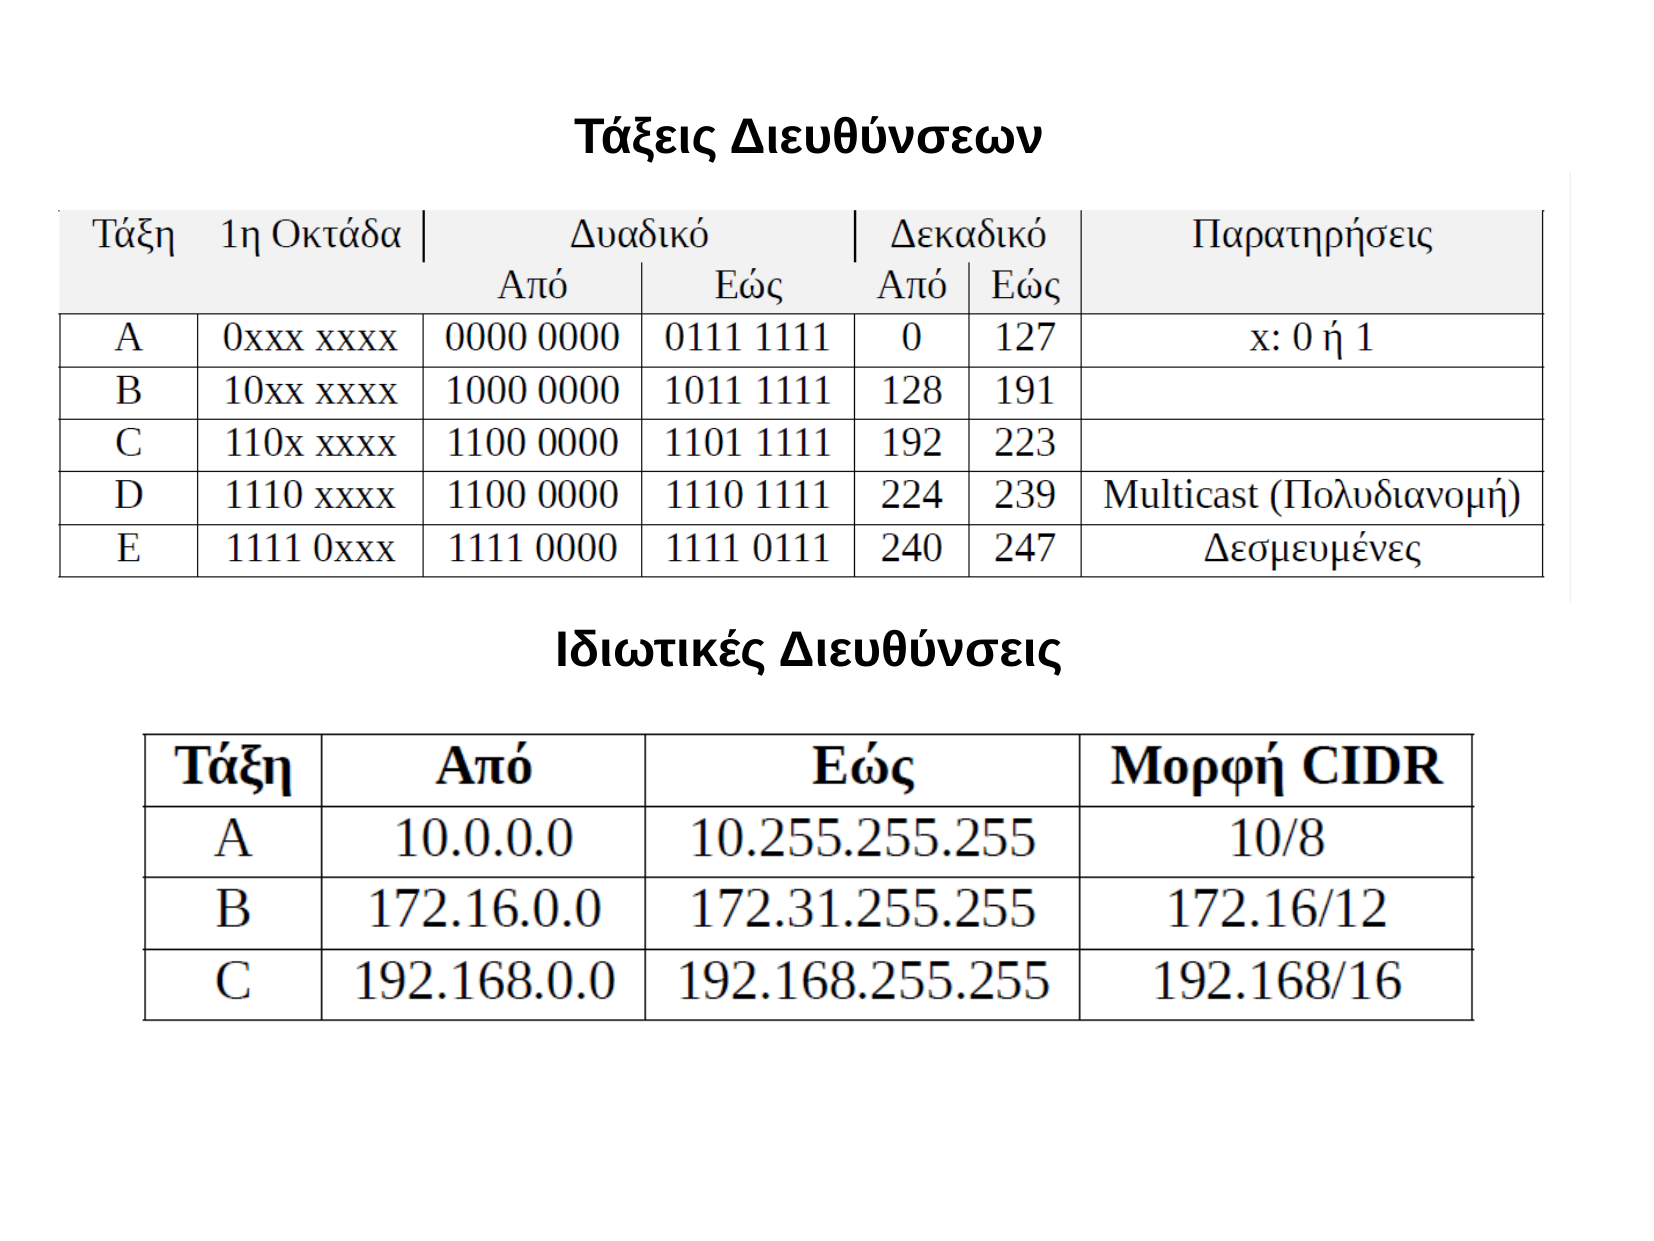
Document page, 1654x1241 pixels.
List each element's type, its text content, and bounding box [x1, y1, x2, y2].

text_box Ιδιωτικές Διευθύνσεις [496, 614, 1123, 685]
picture [41, 172, 1571, 603]
text_box Τάξεις Διευθύνσεων [496, 100, 1123, 172]
picture [118, 715, 1509, 1040]
